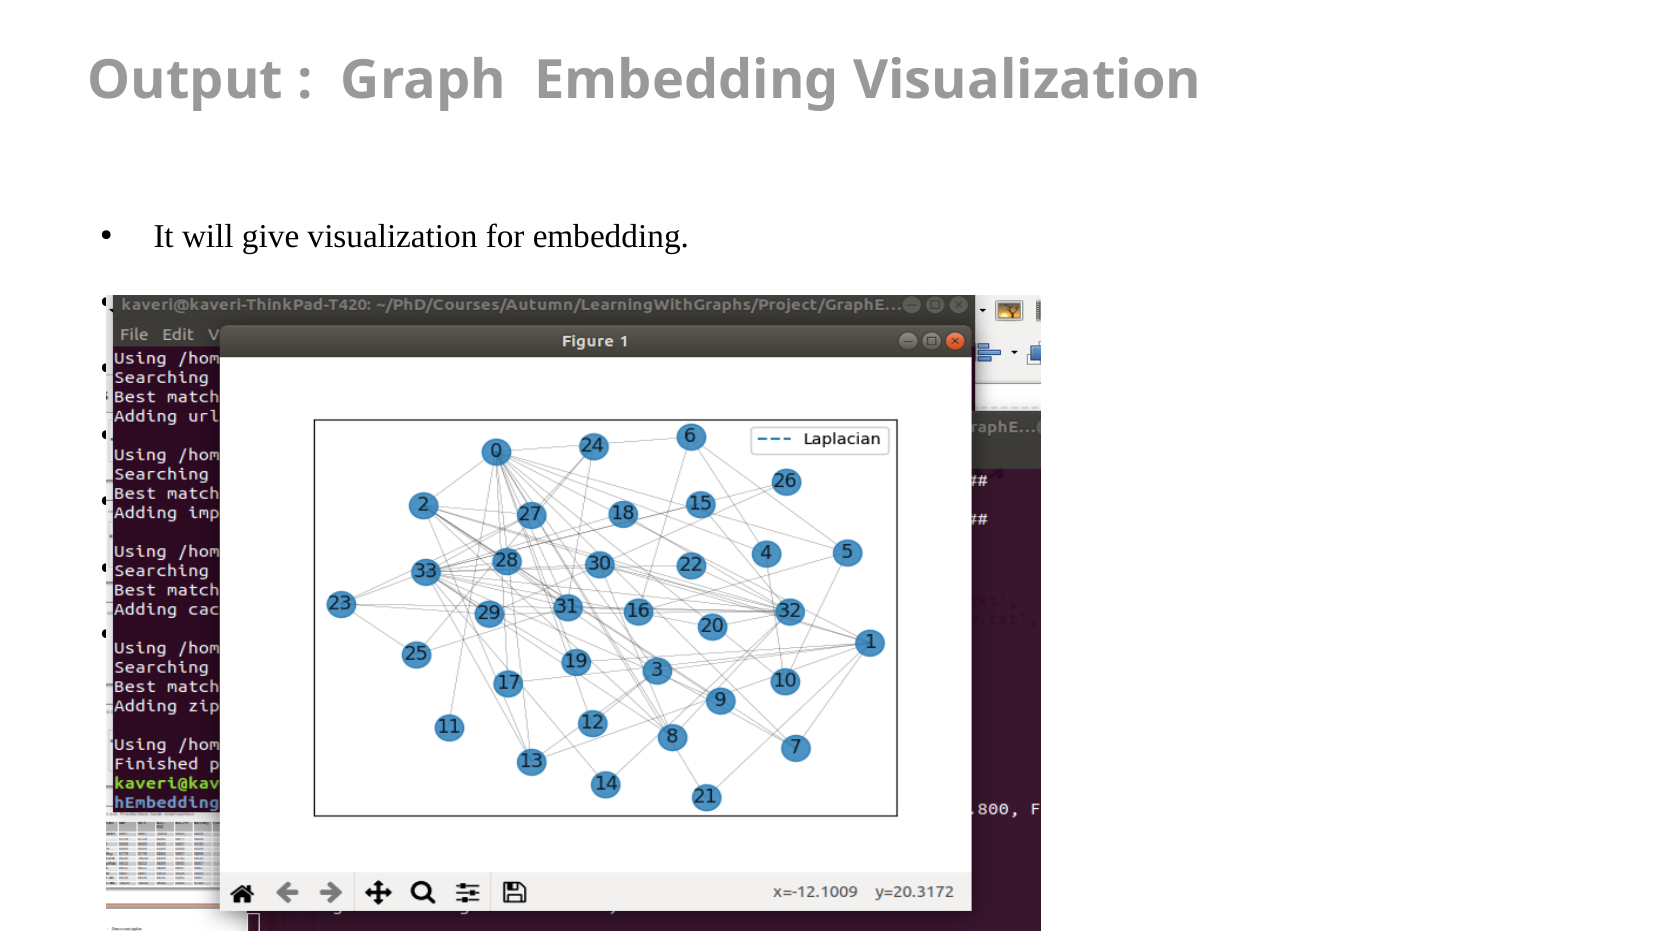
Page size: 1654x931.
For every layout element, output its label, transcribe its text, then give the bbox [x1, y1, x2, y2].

list It will give visualization for embedding. [82, 217, 1571, 758]
picture [106, 295, 1041, 931]
title Output : Graph Embedding Visualization [82, 37, 1571, 193]
